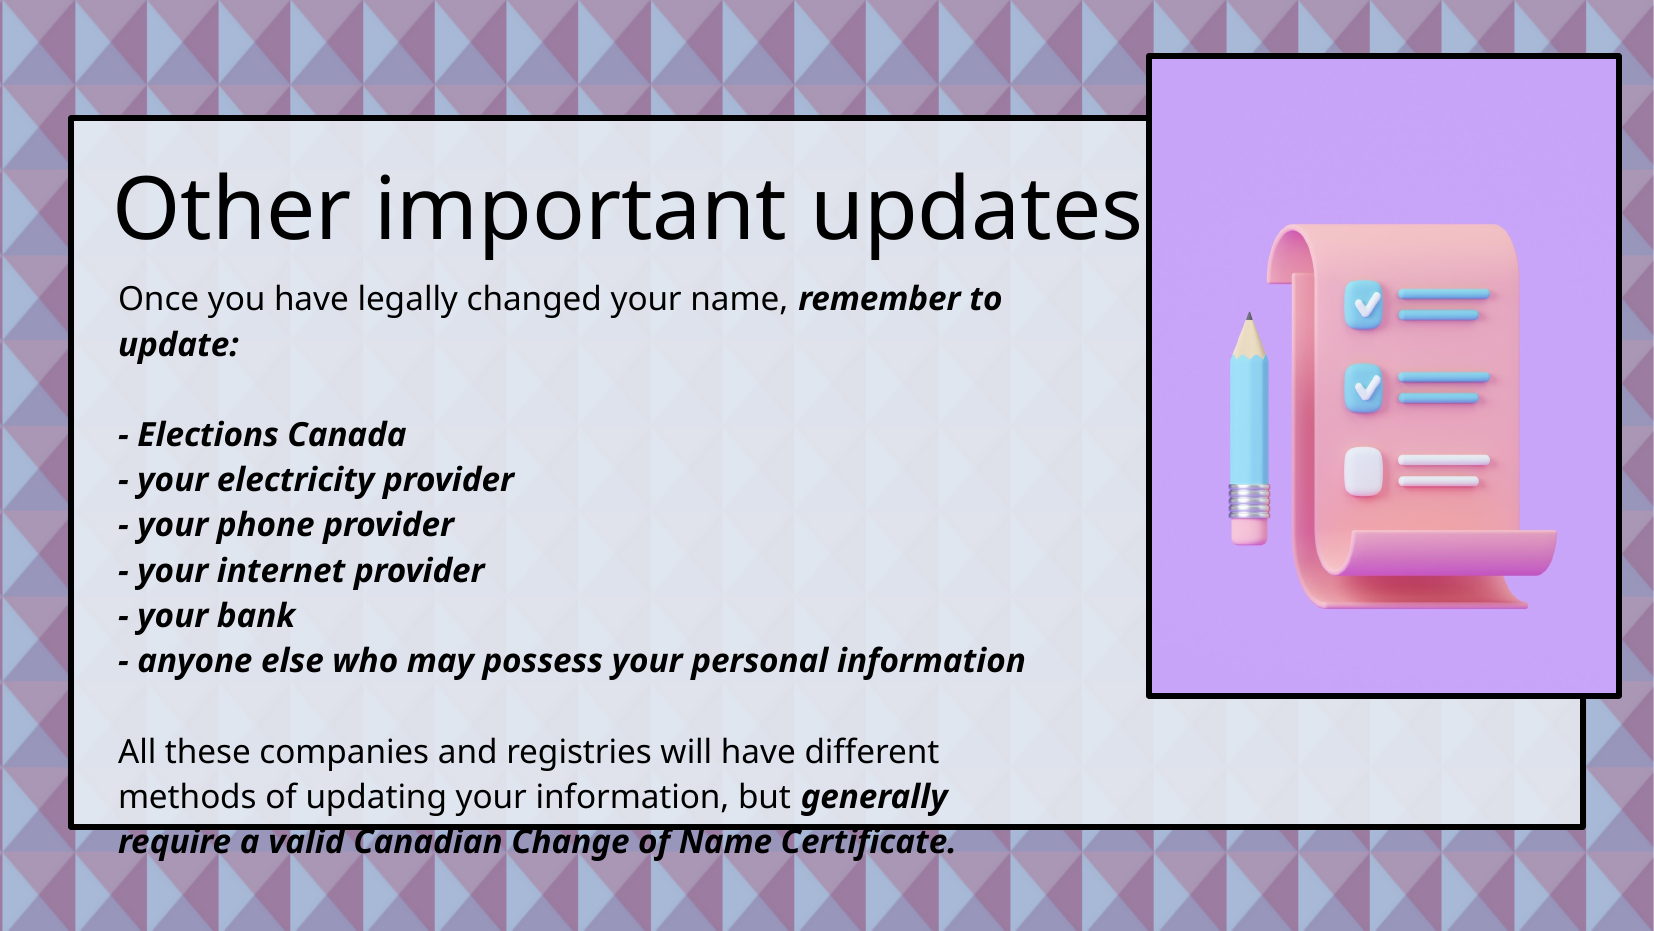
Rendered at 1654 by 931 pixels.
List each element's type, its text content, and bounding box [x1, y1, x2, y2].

text_box Once you have legally changed your name, remember to update: - Elections Canada - your electricity provider - your phone provider - your internet provider - your bank - anyone else who may possess your personal information All these companies and registries will have different methods of updating your information, but generally require a valid Canadian Change of Name Certificate. [118, 275, 1063, 729]
title Other important updates [112, 153, 1146, 259]
text_box [70, 118, 1583, 827]
picture [0, 0, 1654, 931]
